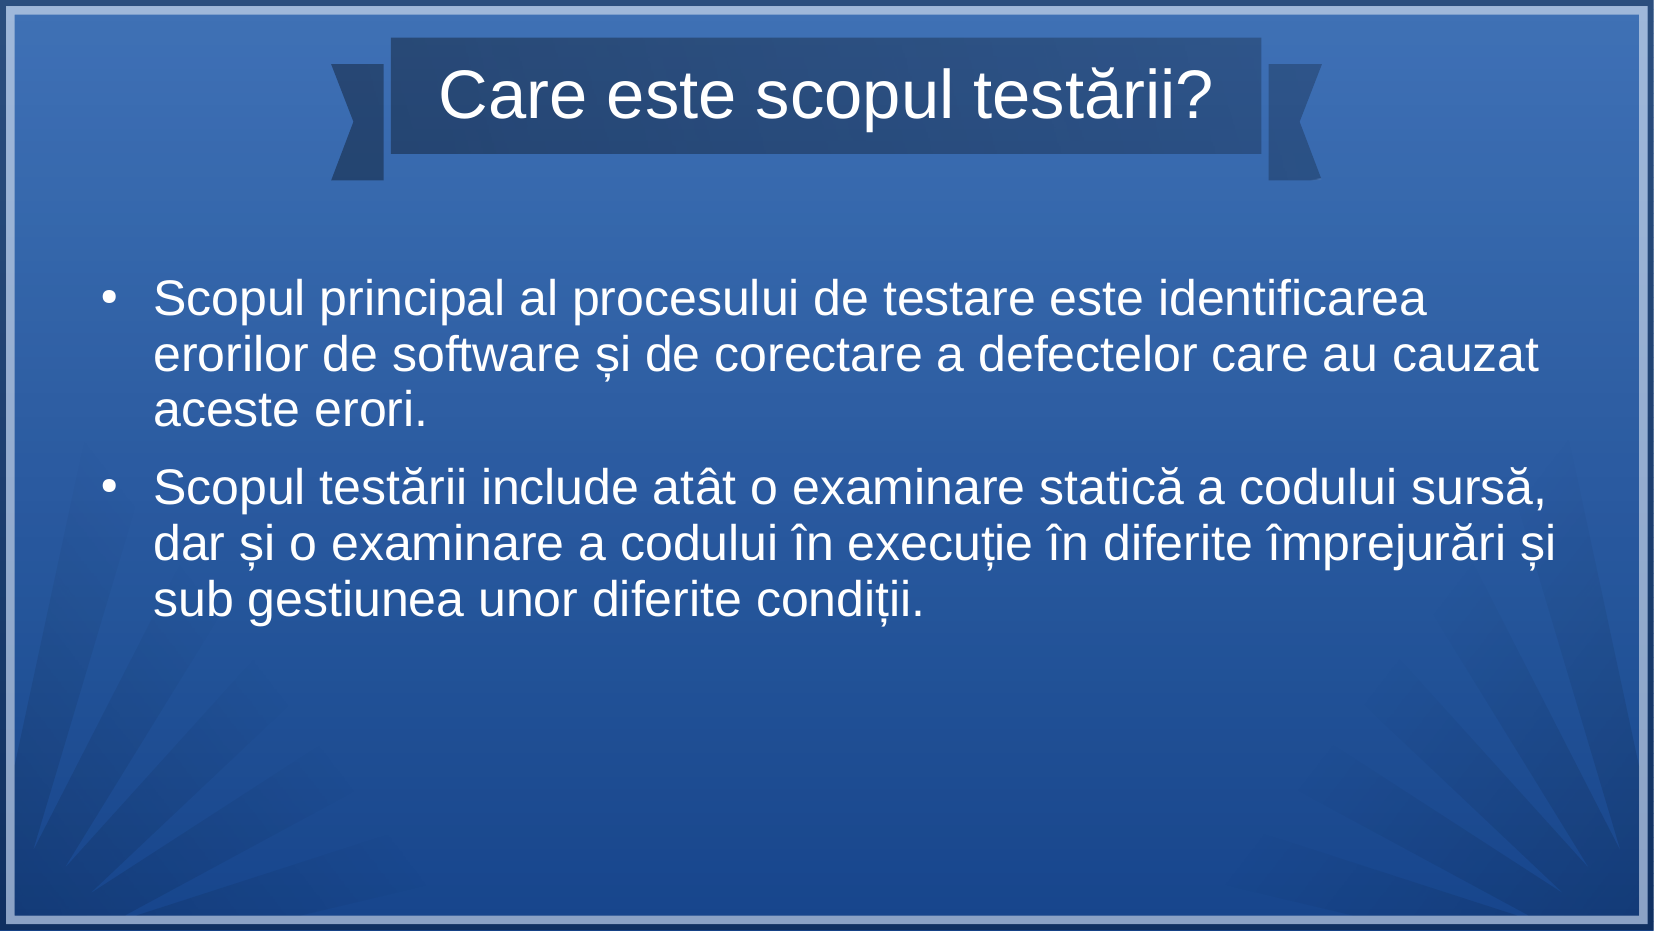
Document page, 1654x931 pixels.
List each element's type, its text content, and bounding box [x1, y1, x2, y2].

list Scopul principal al procesului de testare este identificarea erorilor de software și de corectare a defectelor care au cauzat aceste erori. Scopul testării include atât o examinare statică a codului sursă, dar și o examinare a codului în execuție în diferite împrejurări și sub gestiunea unor diferite condiții. [82, 270, 1571, 848]
title Care este scopul testării? [389, 35, 1264, 154]
